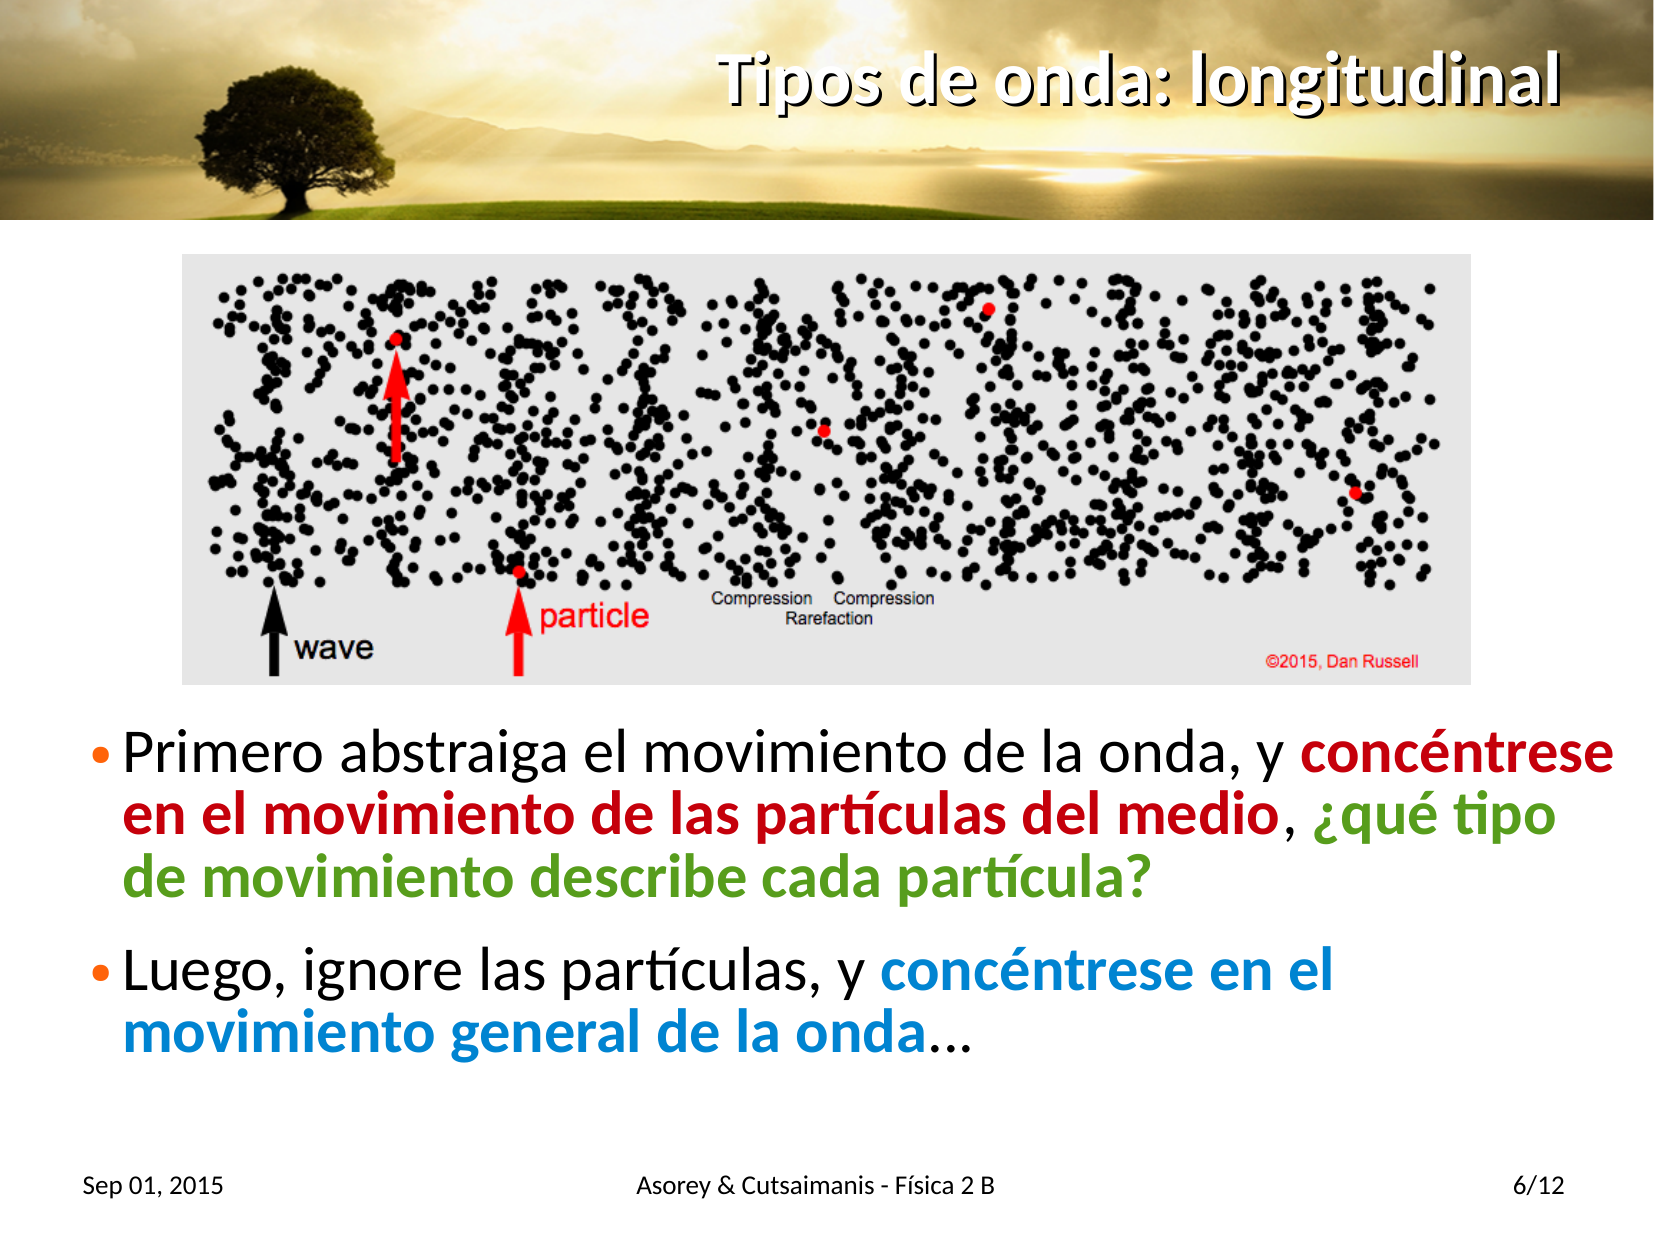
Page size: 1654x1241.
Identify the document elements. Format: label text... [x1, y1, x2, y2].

picture [0, 0, 1654, 220]
picture [182, 254, 1471, 685]
list Primero abstraiga el movimiento de la onda, y concéntrese en el movimiento de las partículas del medio, ¿qué tipo de movimiento describe cada partícula? Luego, ignore las partículas, y concéntrese en el movimiento general de la onda... [60, 725, 1621, 1155]
title Tipos de onda: longitudinal [75, 19, 1564, 151]
